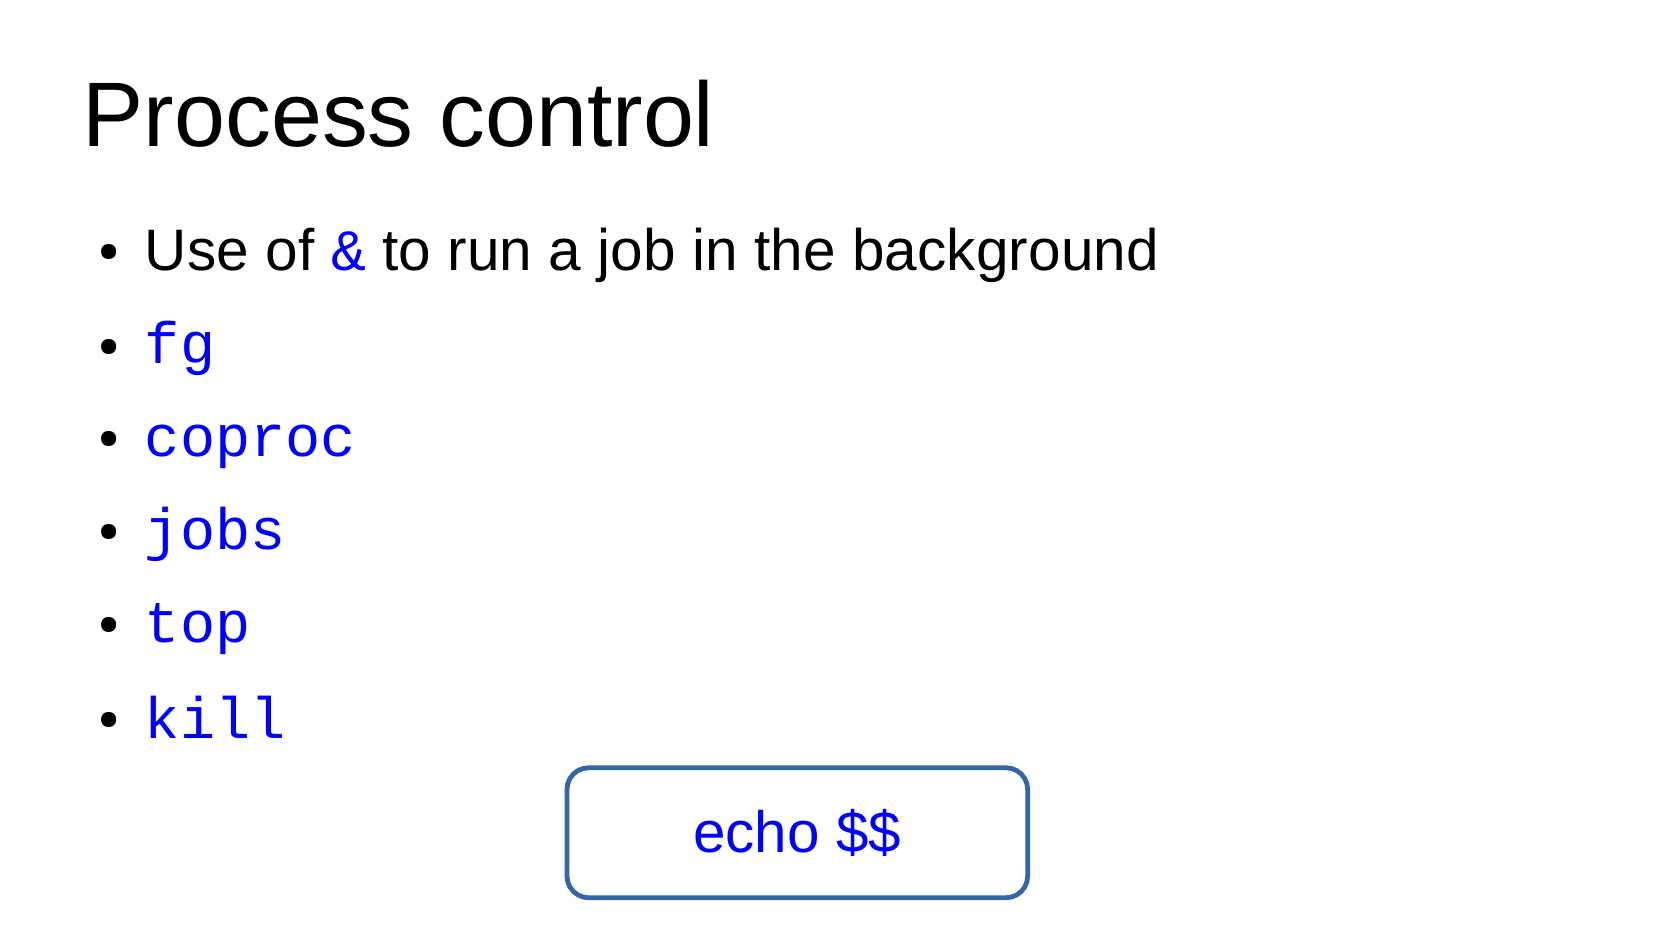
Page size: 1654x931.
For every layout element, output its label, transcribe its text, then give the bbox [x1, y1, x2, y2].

list Use of & to run a job in the background fg coproc jobs top kill [82, 217, 1571, 758]
title Process control [82, 37, 1571, 193]
text_box echo $$ [566, 767, 1028, 898]
